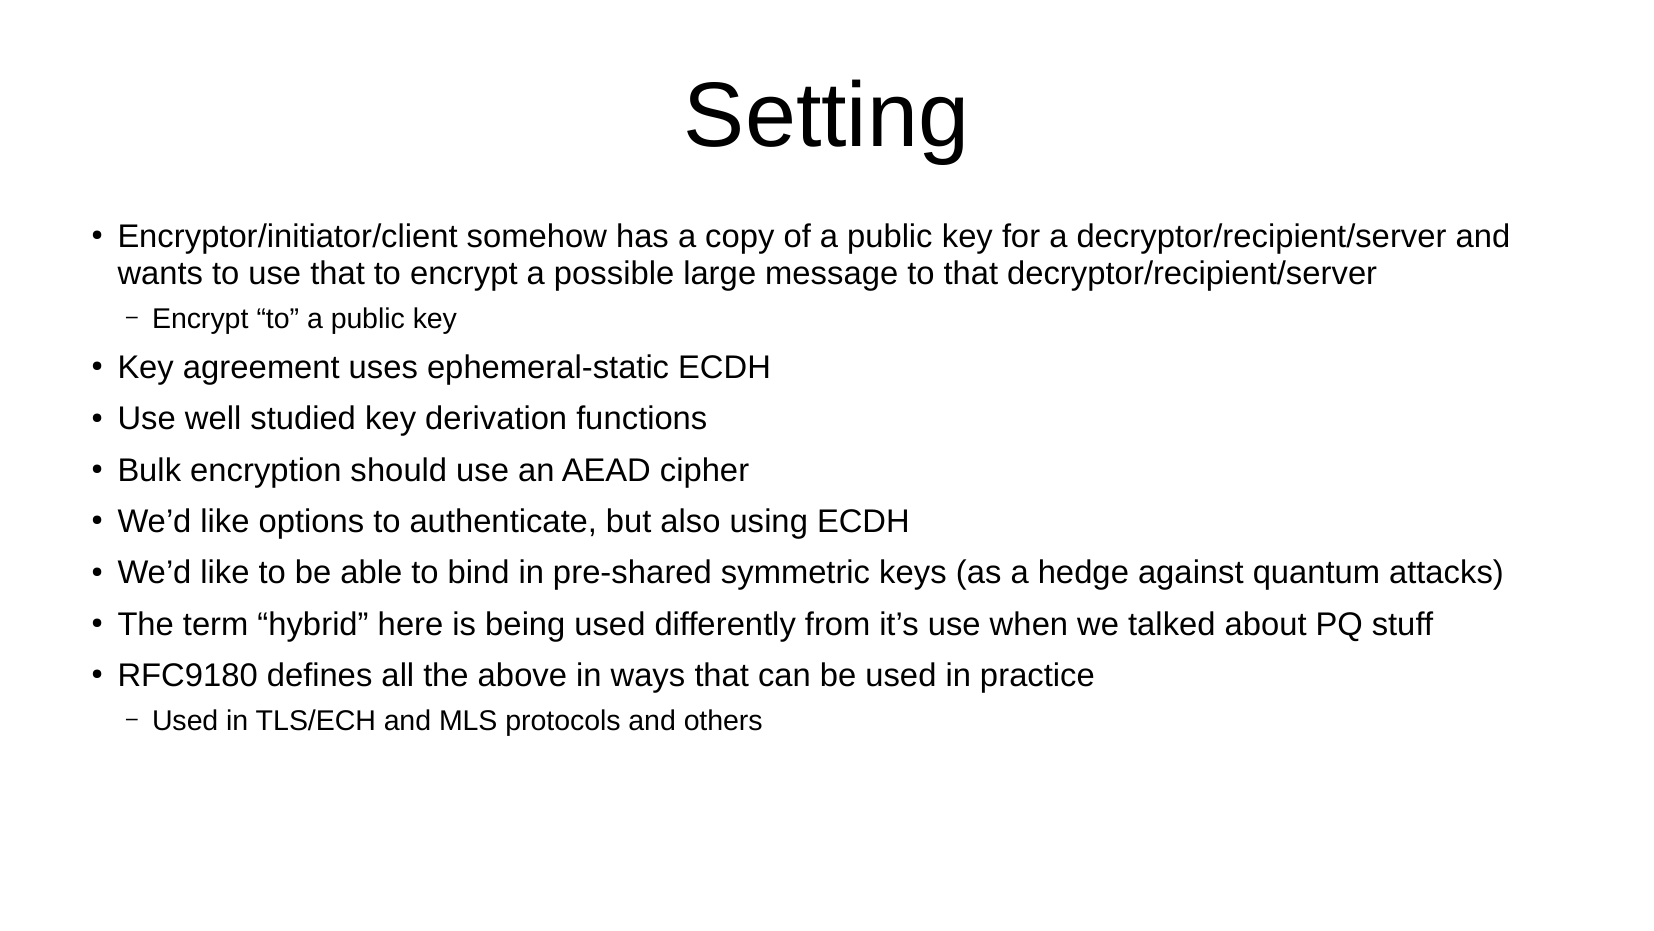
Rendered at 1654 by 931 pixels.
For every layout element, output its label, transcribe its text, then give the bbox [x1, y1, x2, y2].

title Setting [82, 37, 1571, 193]
list Encryptor/initiator/client somehow has a copy of a public key for a decryptor/recipient/server and wants to use that to encrypt a possible large message to that decryptor/recipient/server Encrypt “to” a public key Key agreement uses ephemeral-static ECDH Use well studied key derivation functions Bulk encryption should use an AEAD cipher We’d like options to authenticate, but also using ECDH We’d like to be able to bind in pre-shared symmetric keys (as a hedge against quantum attacks) The term “hybrid” here is being used differently from it’s use when we talked about PQ stuff RFC9180 defines all the above in ways that can be used in practice Used in TLS/ECH and MLS protocols and others [82, 217, 1571, 758]
